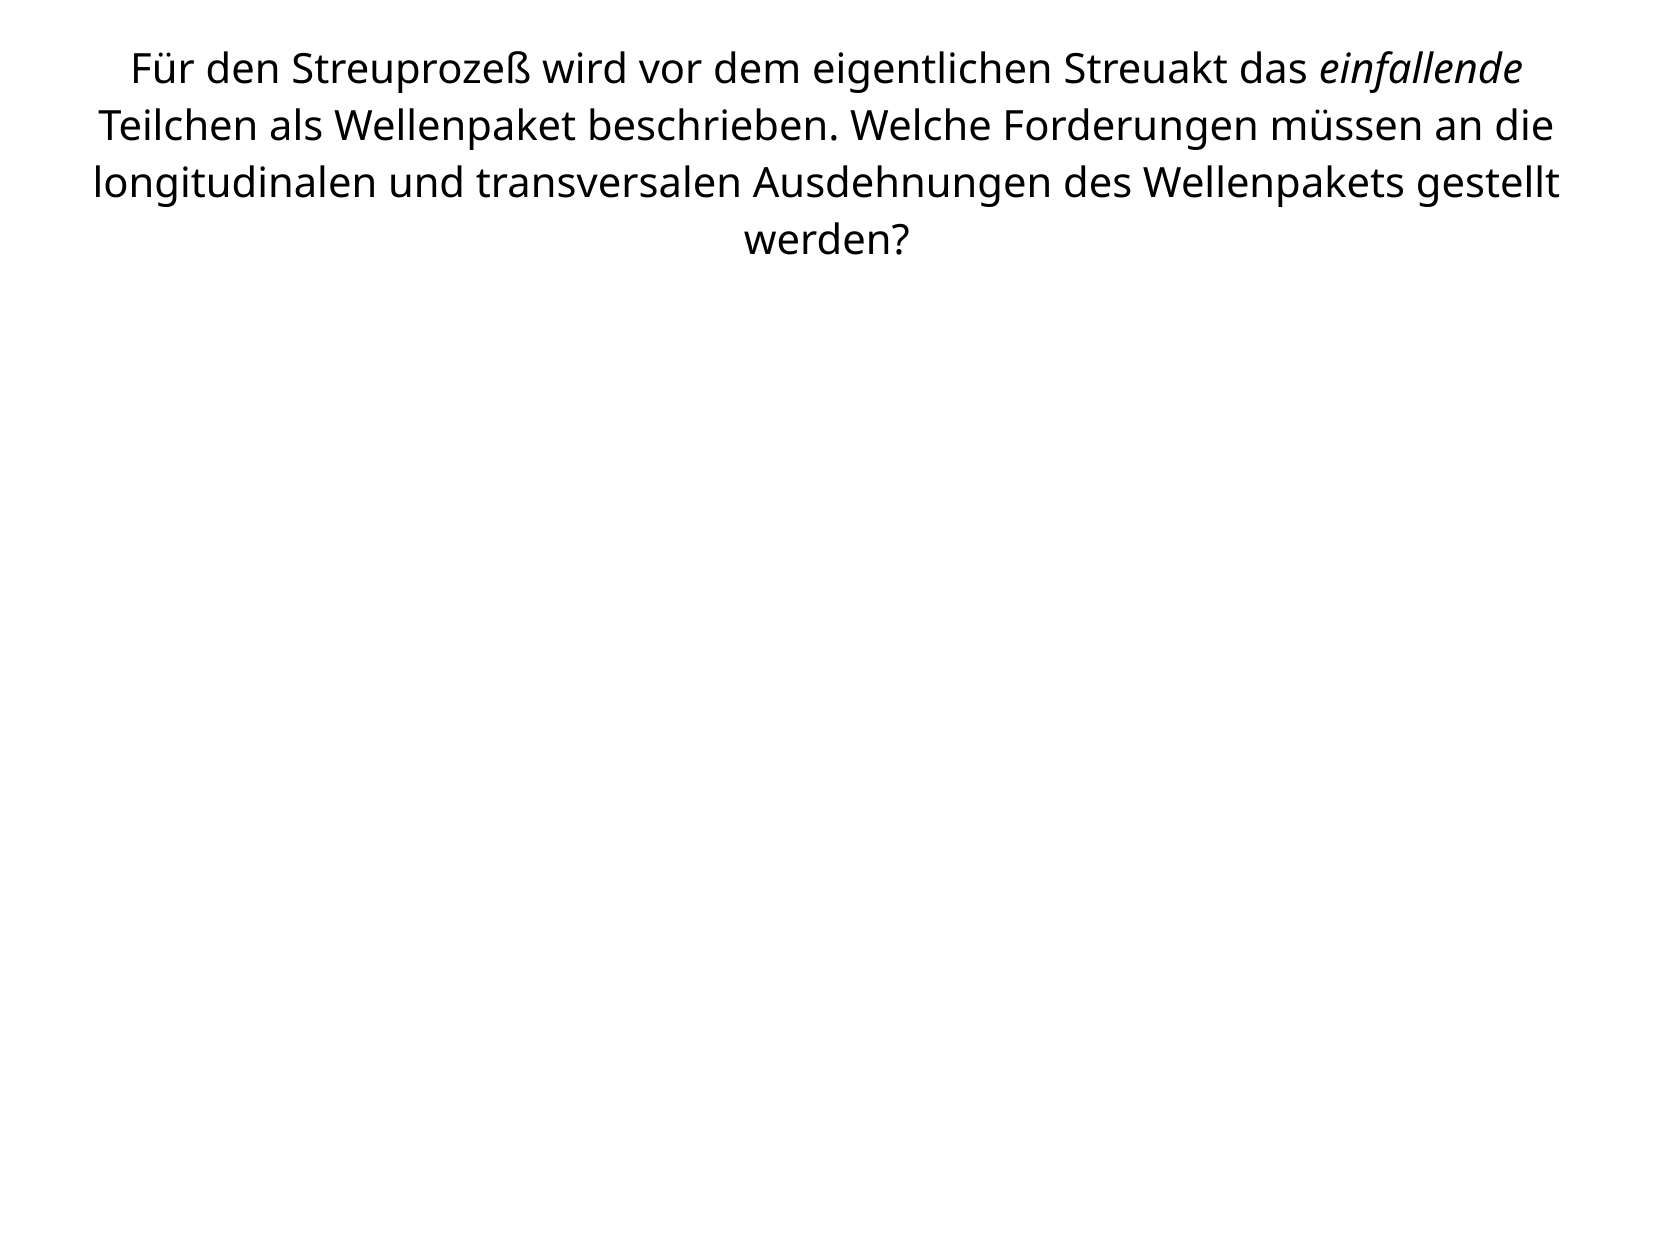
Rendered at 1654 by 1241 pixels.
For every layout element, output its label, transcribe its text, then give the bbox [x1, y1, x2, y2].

title Für den Streuprozeß wird vor dem eigentlichen Streuakt das einfallende Teilchen als Wellenpaket beschrieben. Welche Forderungen müssen an die longitudinalen und transversalen Ausdehnungen des Wellenpakets gestellt werden? [82, 49, 1571, 257]
